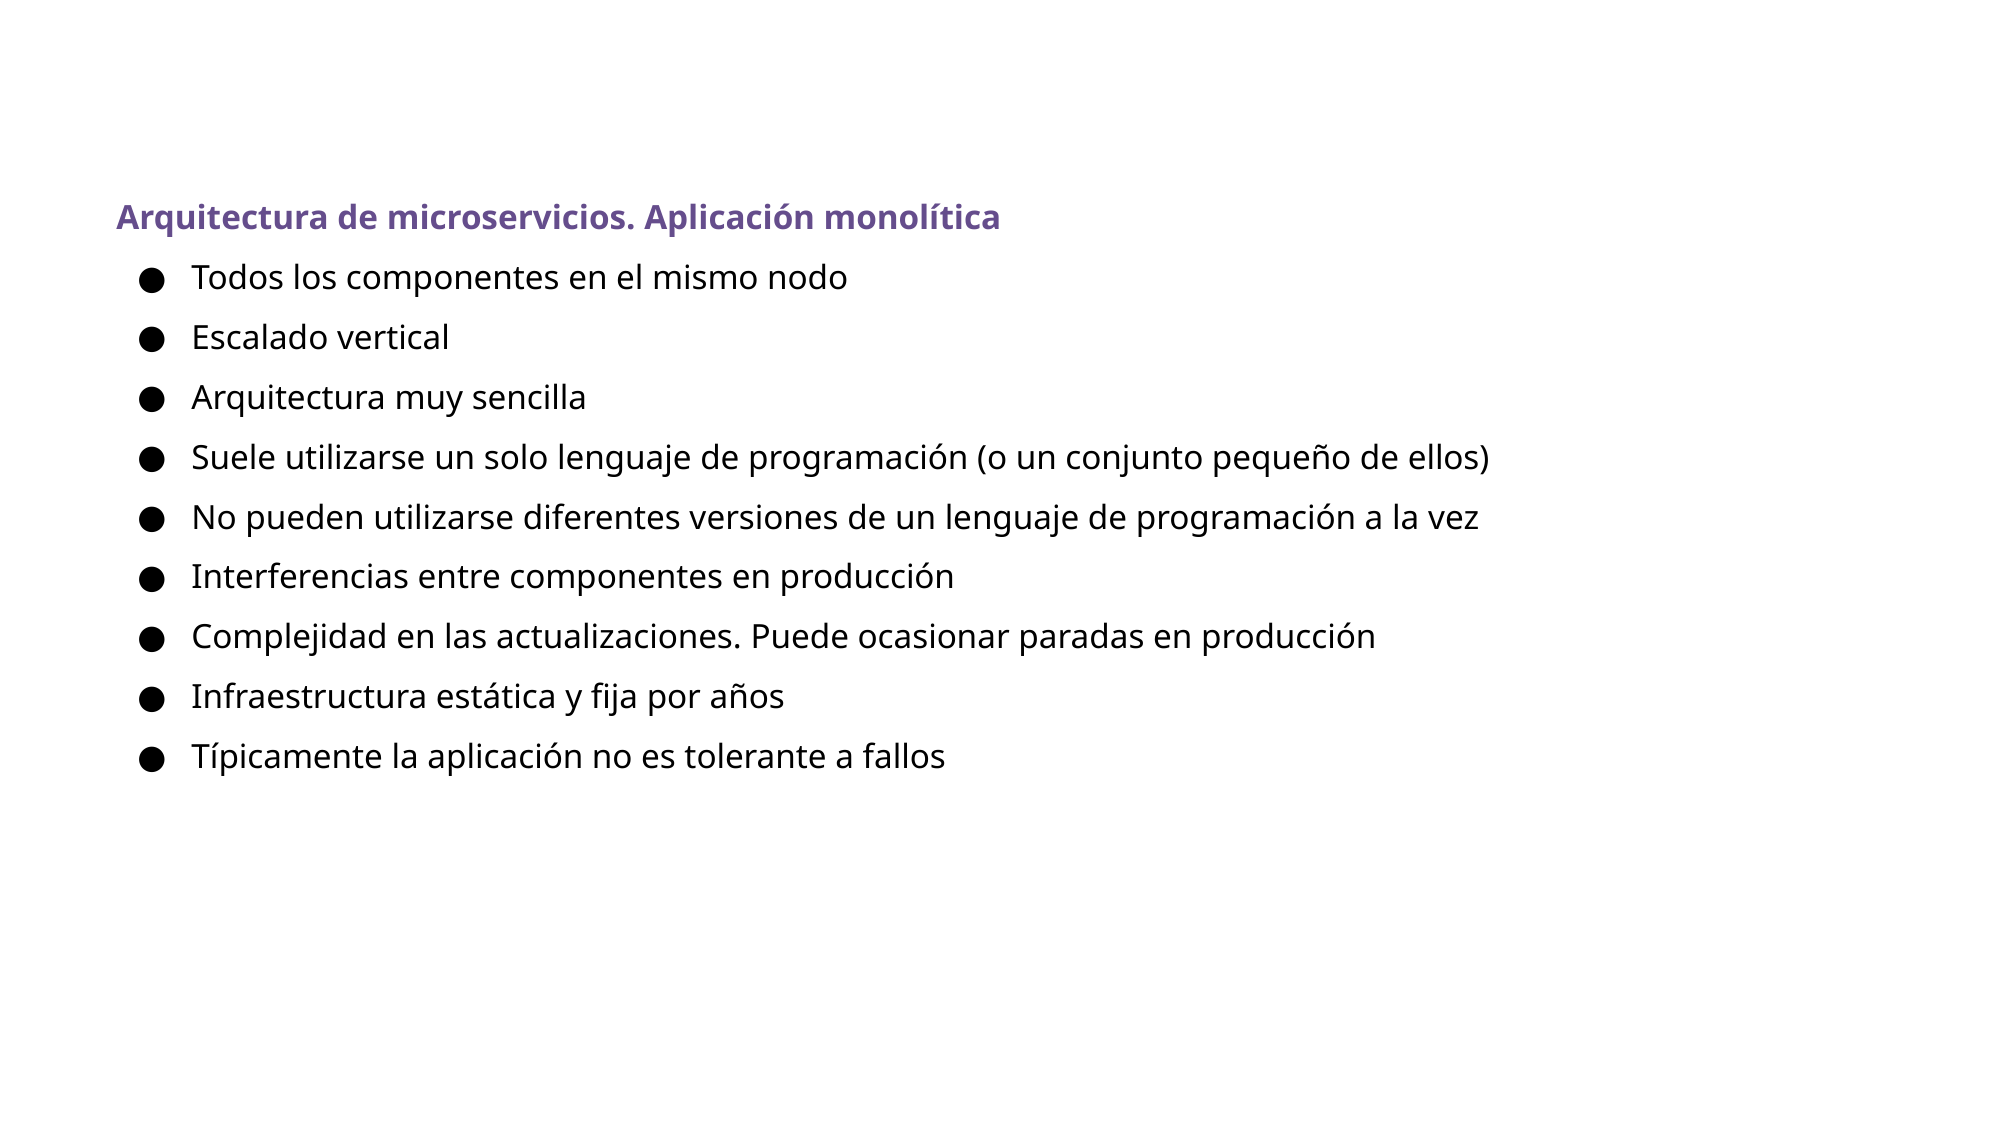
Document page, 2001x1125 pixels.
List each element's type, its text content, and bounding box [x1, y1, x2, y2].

text_box Arquitectura de microservicios. Aplicación monolítica Todos los componentes en el mismo nodo Escalado vertical Arquitectura muy sencilla Suele utilizarse un solo lenguaje de programación (o un conjunto pequeño de ellos) No pueden utilizarse diferentes versiones de un lenguaje de programación a la vez Interferencias entre componentes en producción Complejidad en las actualizaciones. Puede ocasionar paradas en producción Infraestructura estática y fija por años Típicamente la aplicación no es tolerante a fallos [101, 169, 1977, 382]
